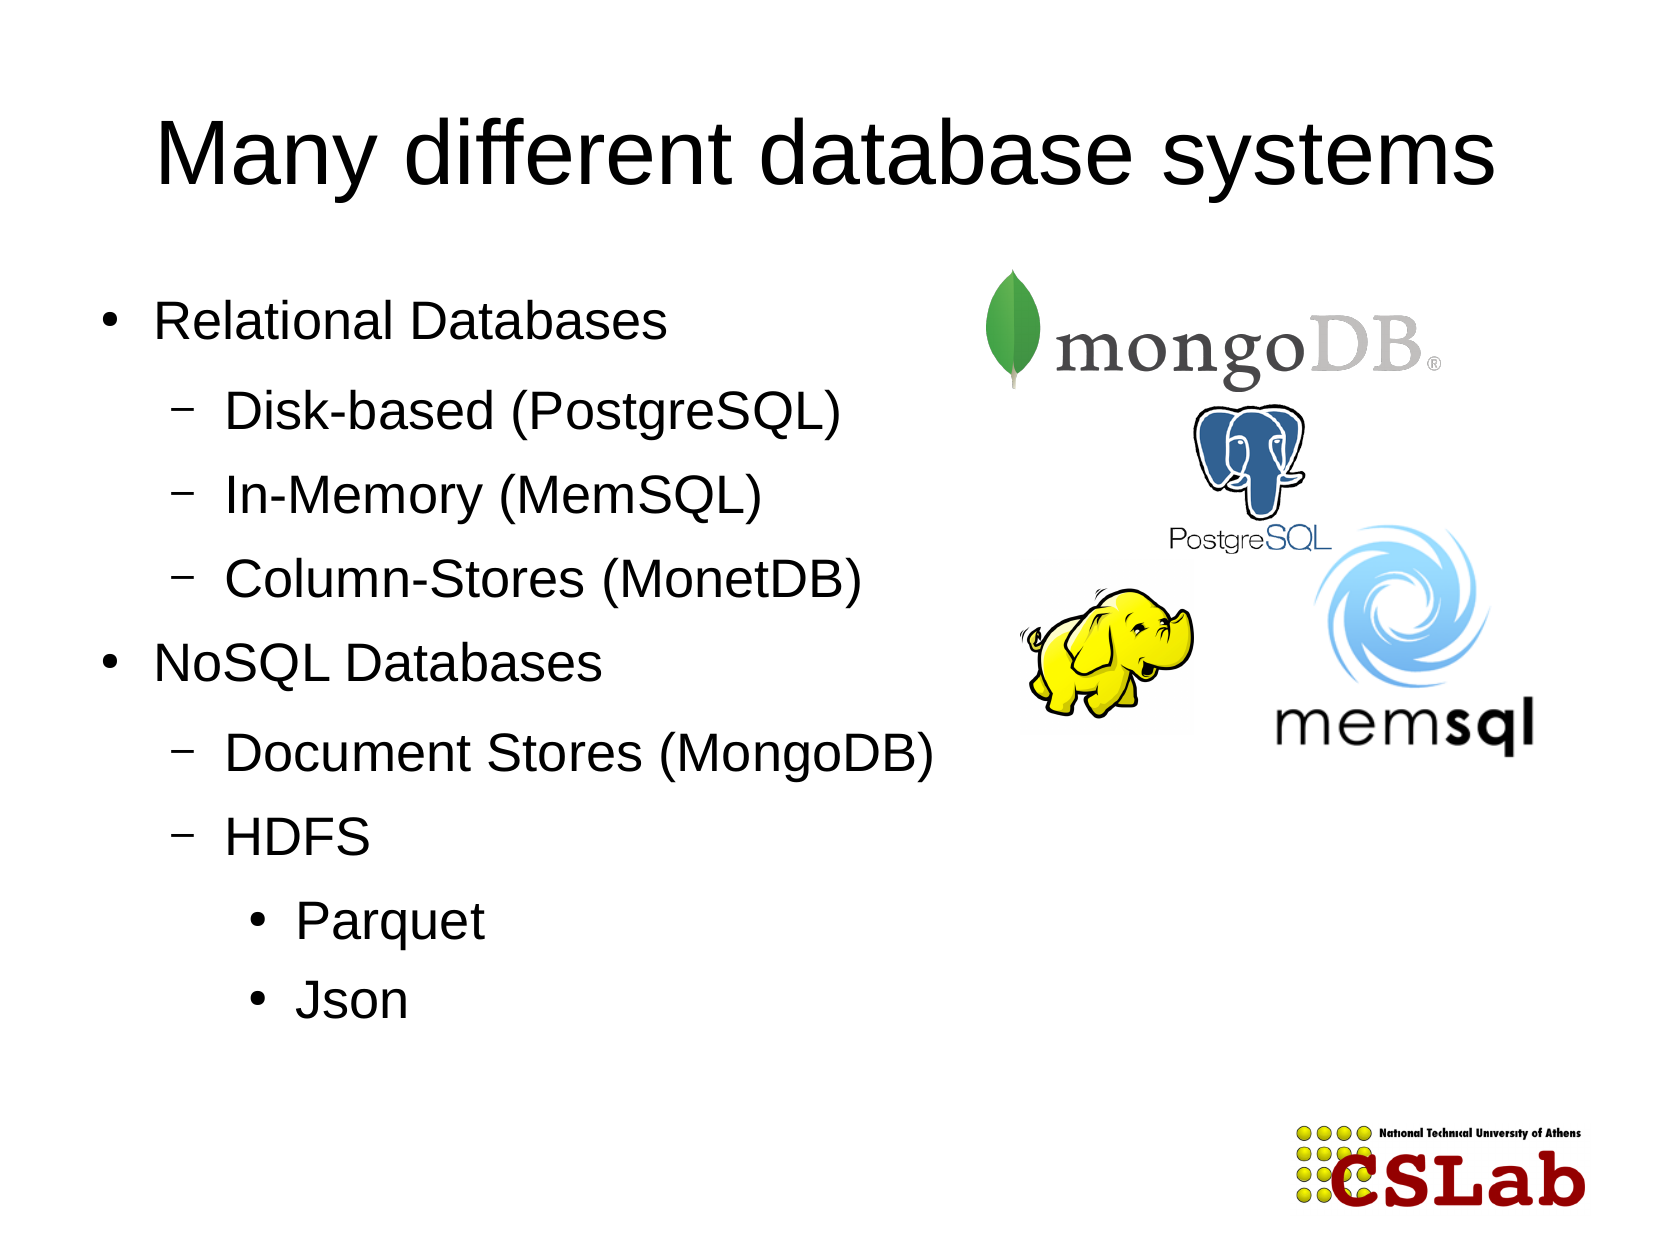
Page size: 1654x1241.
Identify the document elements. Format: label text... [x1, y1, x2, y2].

picture [1170, 404, 1594, 761]
picture [1290, 1123, 1591, 1216]
list Relational Databases Disk-based (PostgreSQL) In-Memory (MemSQL) Column-Stores (MonetDB) NoSQL Databases Document Stores (MongoDB) HDFS Parquet Json [82, 290, 1571, 1141]
picture [986, 269, 1441, 392]
picture [1020, 559, 1194, 736]
title Many different database systems [82, 49, 1571, 257]
